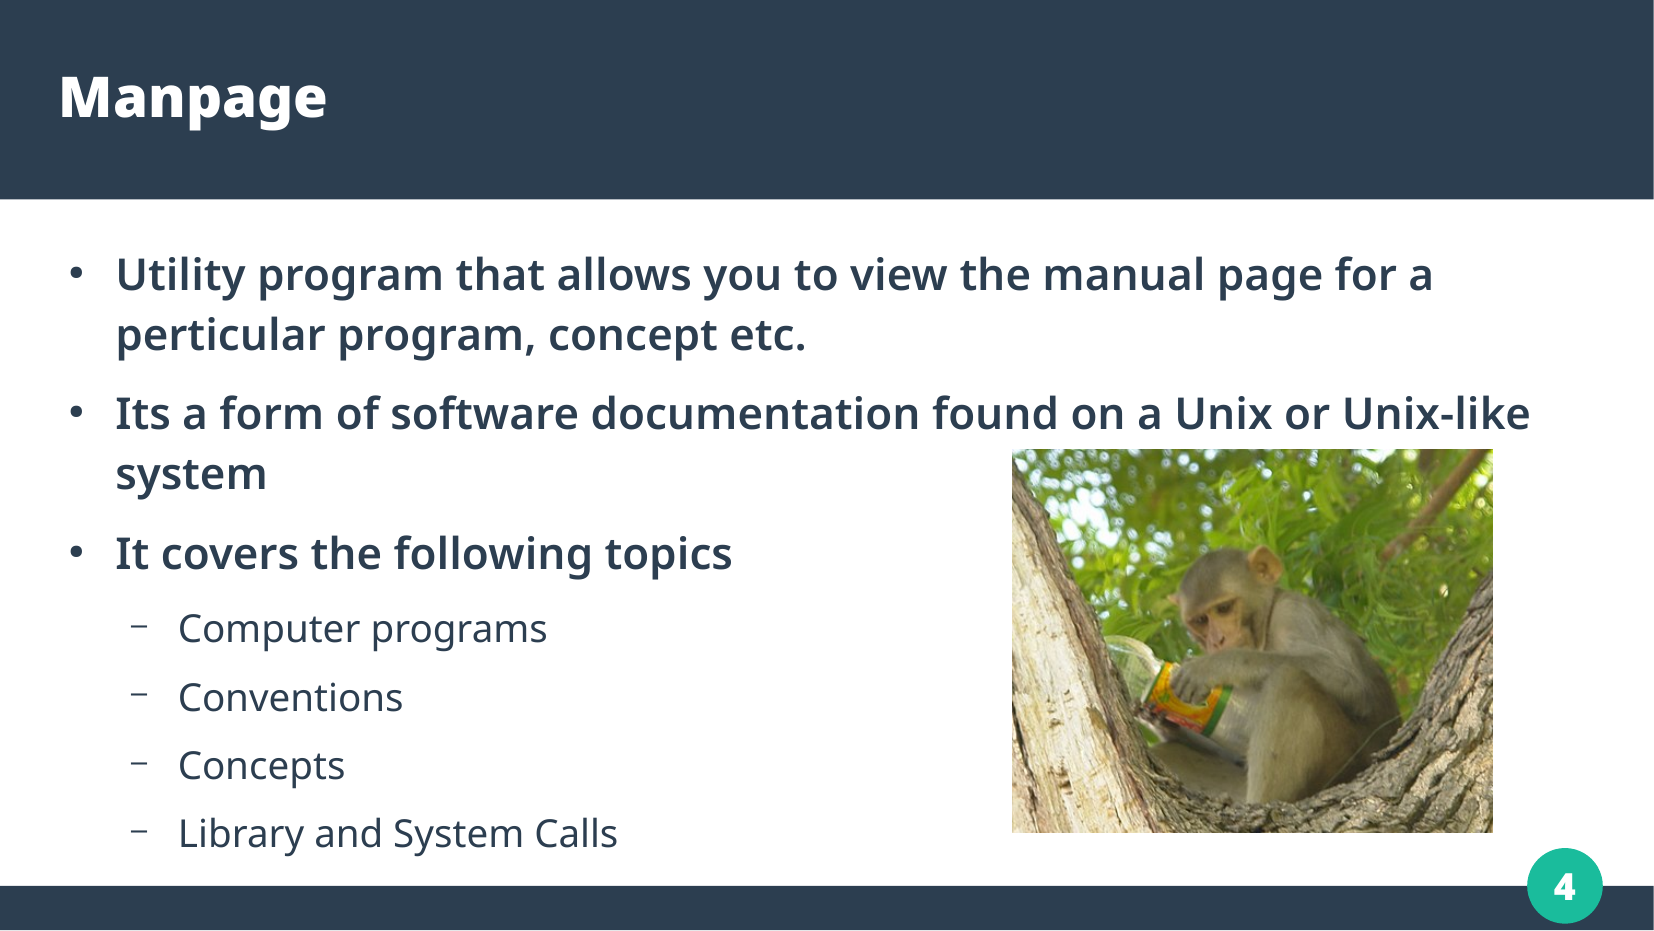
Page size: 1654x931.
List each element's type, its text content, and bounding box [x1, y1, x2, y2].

title Manpage [59, 37, 1595, 155]
picture [1012, 449, 1493, 833]
list Utility program that allows you to view the manual page for a perticular program, concept etc. Its a form of software documentation found on a Unix or Unix-like system It covers the following topics Computer programs Conventions Concepts Library and System Calls [53, 243, 1589, 864]
